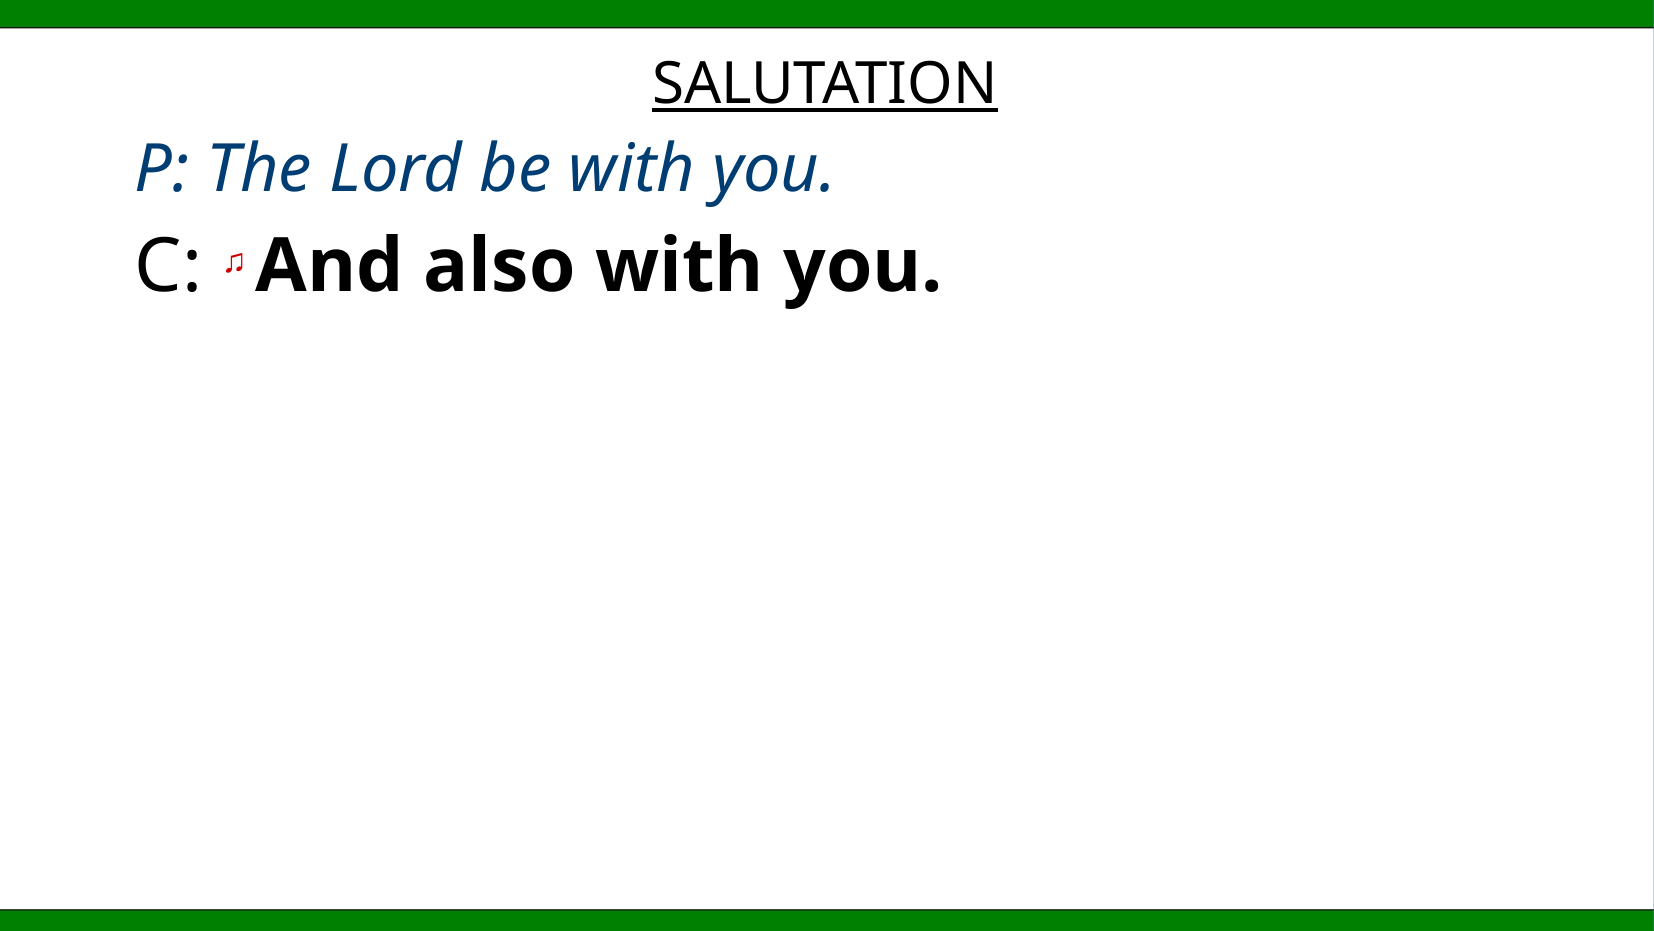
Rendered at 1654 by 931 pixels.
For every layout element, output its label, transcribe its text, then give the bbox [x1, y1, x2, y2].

picture [0, 0, 1654, 931]
text_box SALUTATION P: The Lord be with you. C: ♫ And also with you. [120, 33, 1531, 331]
